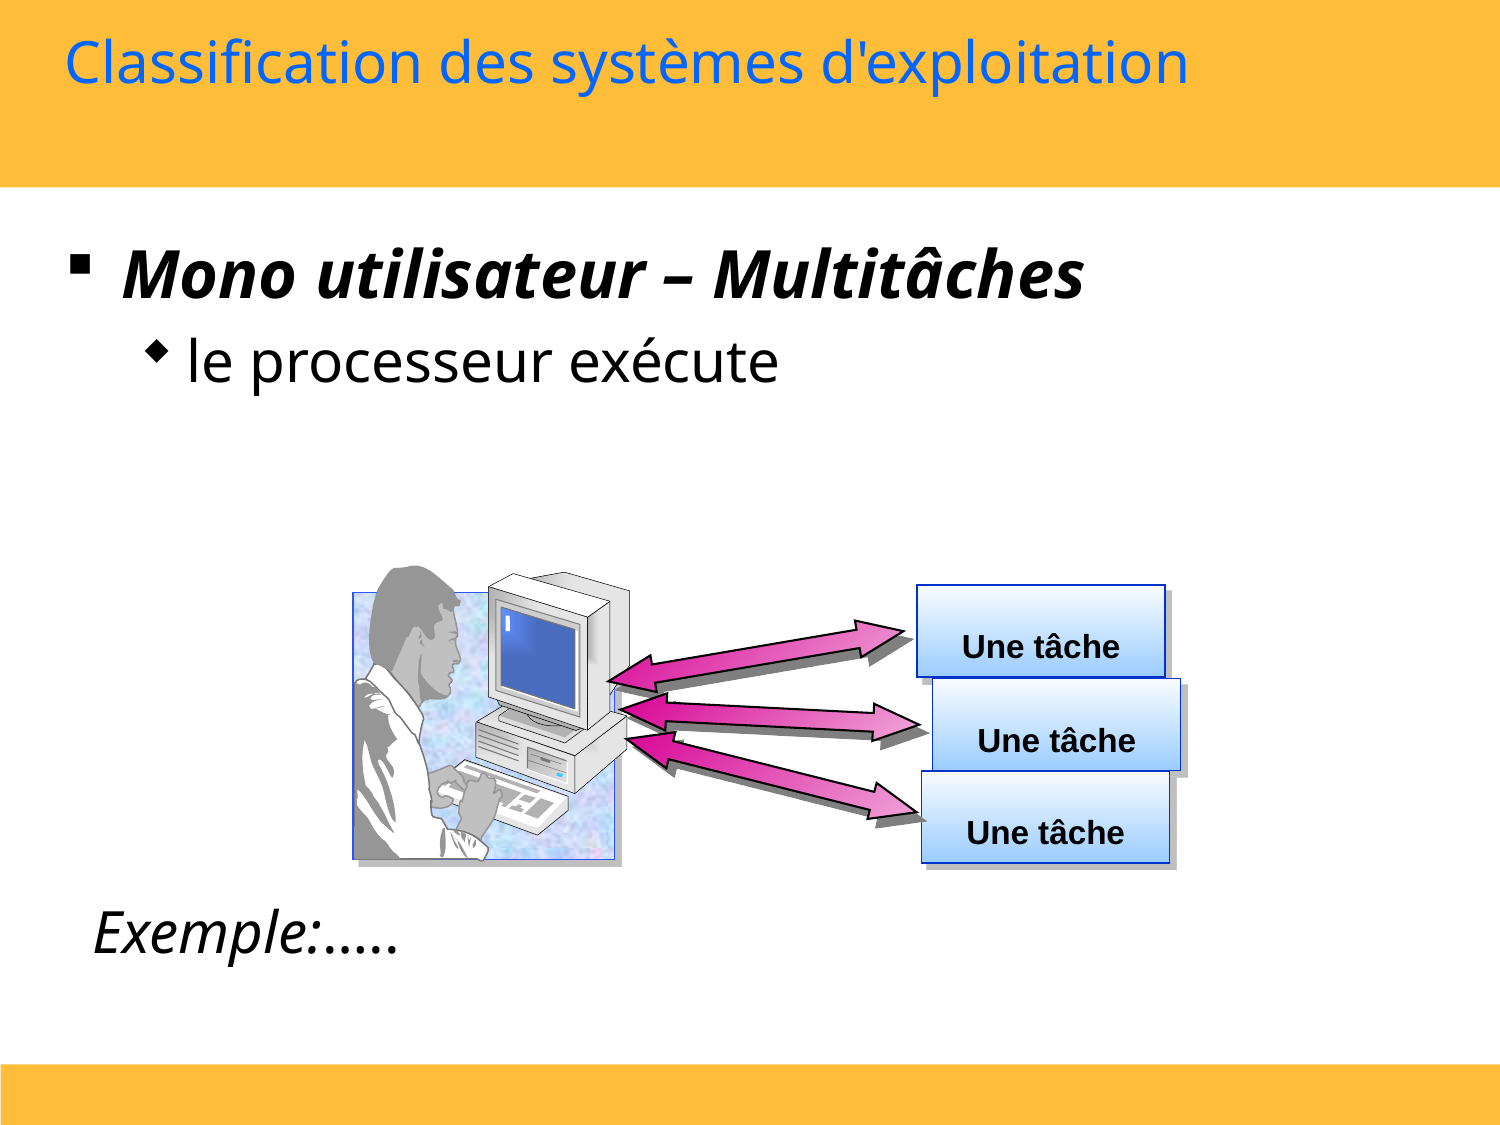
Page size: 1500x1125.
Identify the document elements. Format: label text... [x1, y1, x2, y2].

text_box Classification des systèmes d'exploitation [49, 24, 1450, 148]
text_box Une tâche [932, 678, 1181, 771]
text_box Mono utilisateur – Multitâches le processeur exécute Exemple:….. [49, 224, 1450, 464]
text_box Une tâche [921, 770, 1170, 863]
text_box Une tâche [916, 584, 1165, 678]
text_box [352, 565, 917, 861]
text_box [620, 693, 920, 741]
